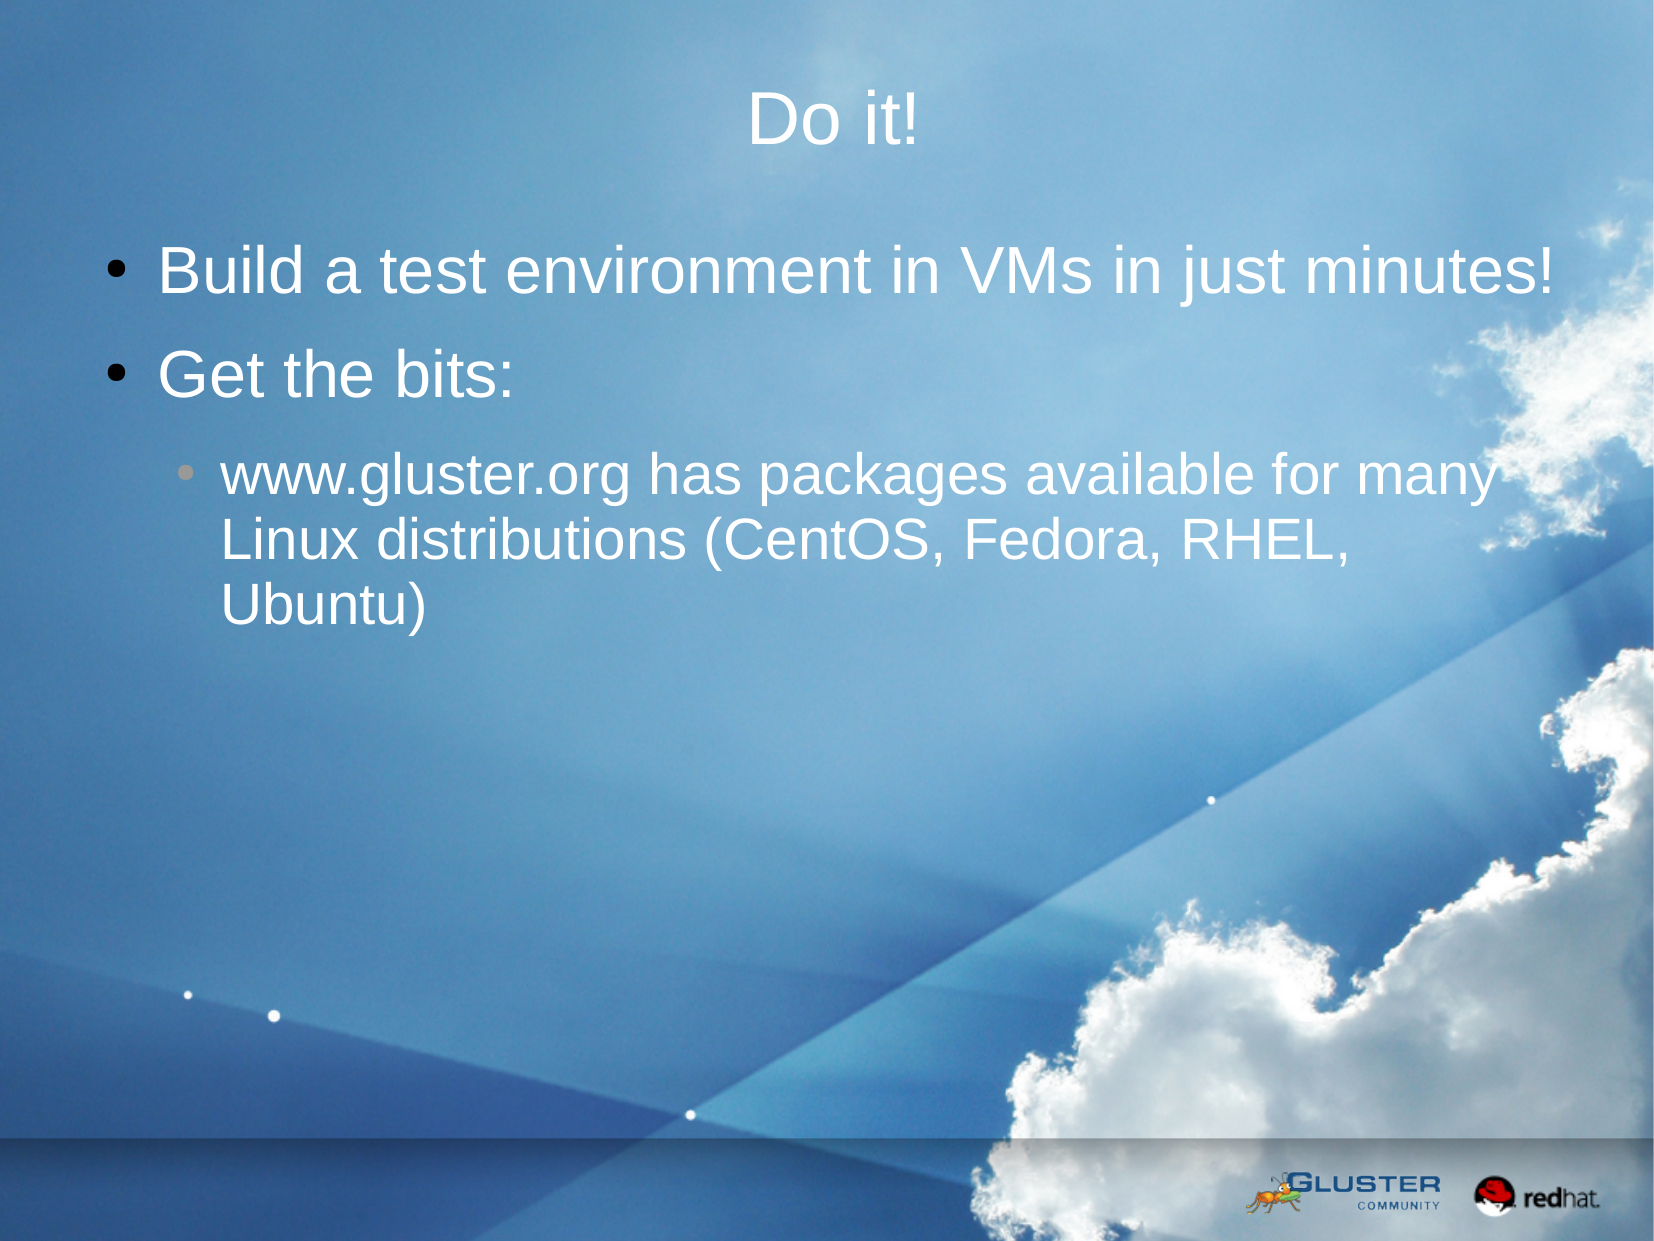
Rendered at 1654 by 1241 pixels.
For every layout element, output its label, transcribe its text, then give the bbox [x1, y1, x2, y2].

picture [0, 0, 1654, 1241]
list Build a test environment in VMs in just minutes! Get the bits: www.gluster.org has packages available for many Linux distributions (CentOS, Fedora, RHEL, Ubuntu) [86, 232, 1576, 1241]
title Do it! [90, 15, 1579, 223]
